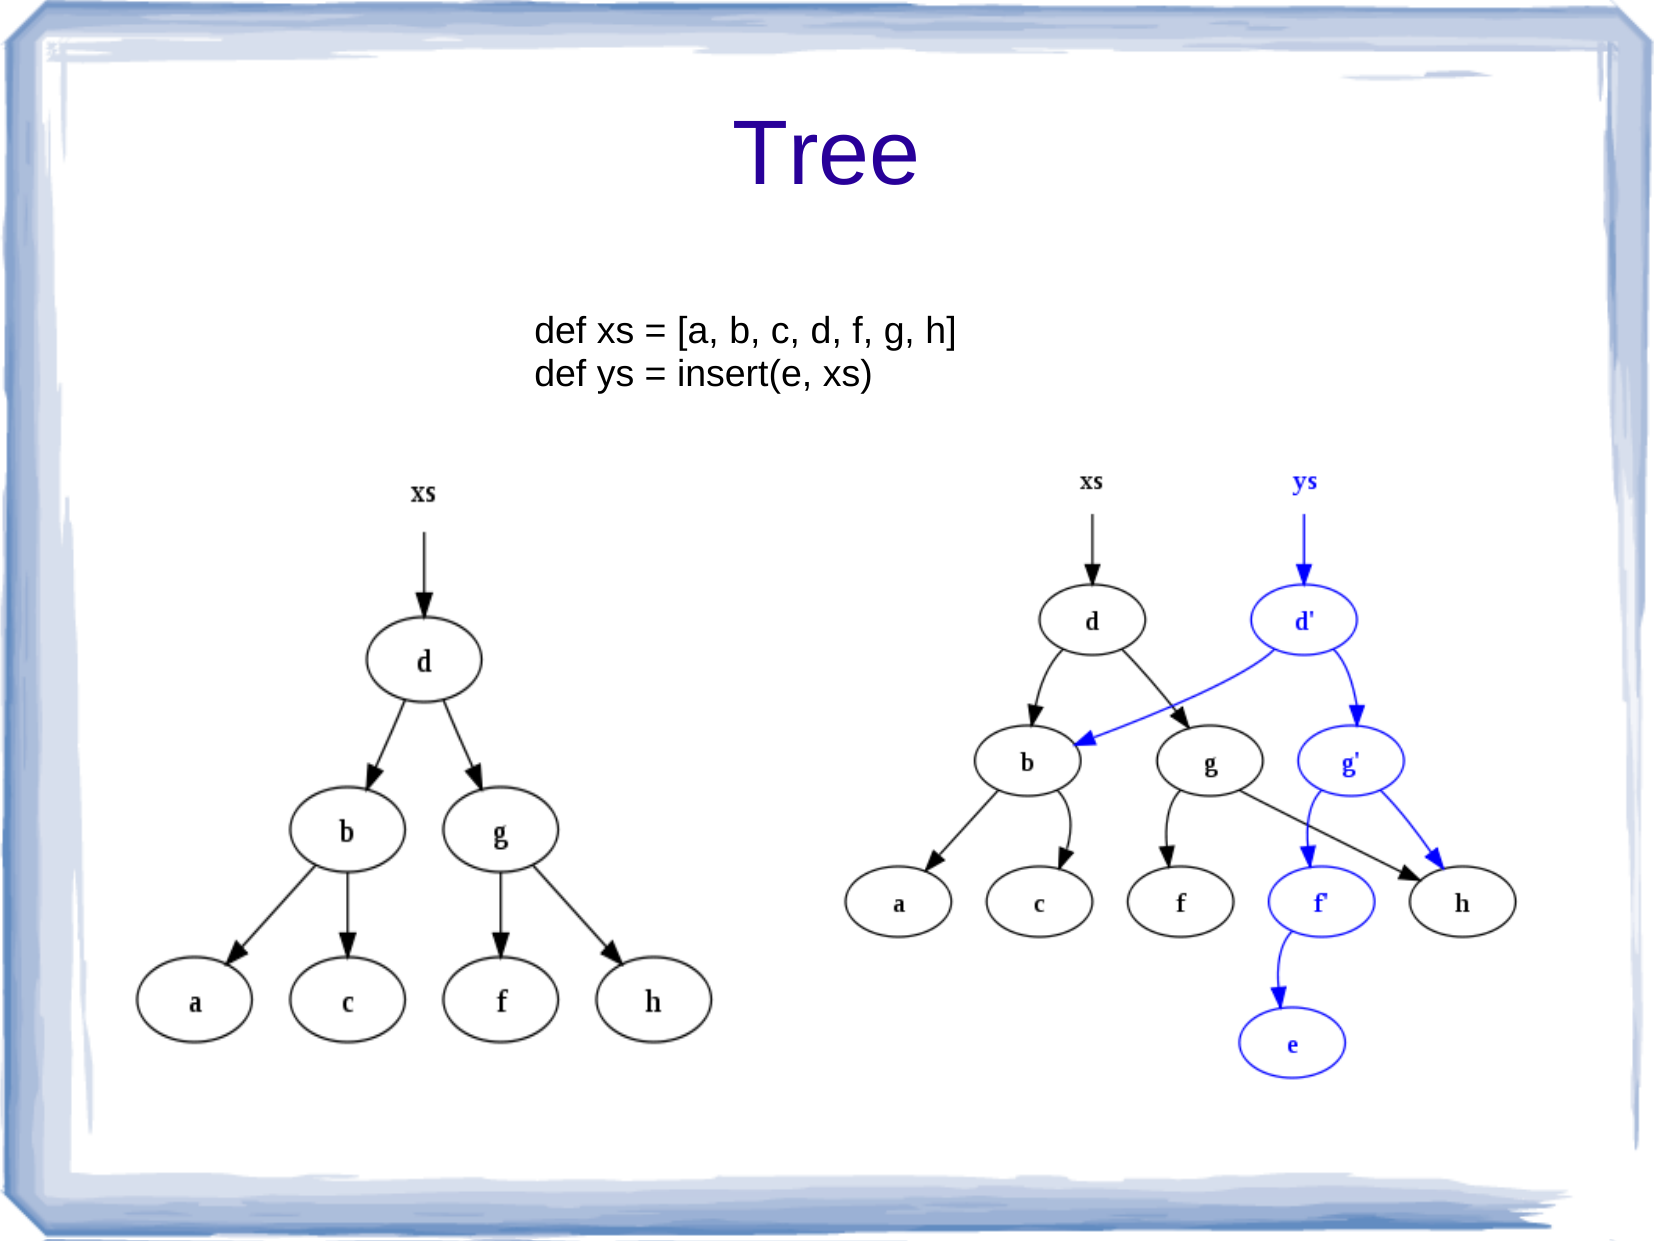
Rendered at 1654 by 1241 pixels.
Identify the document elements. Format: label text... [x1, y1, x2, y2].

text_box def xs = [a, b, c, d, f, g, h] def ys = insert(e, xs) [519, 302, 973, 402]
picture [0, 0, 1654, 1241]
title Tree [82, 49, 1571, 257]
